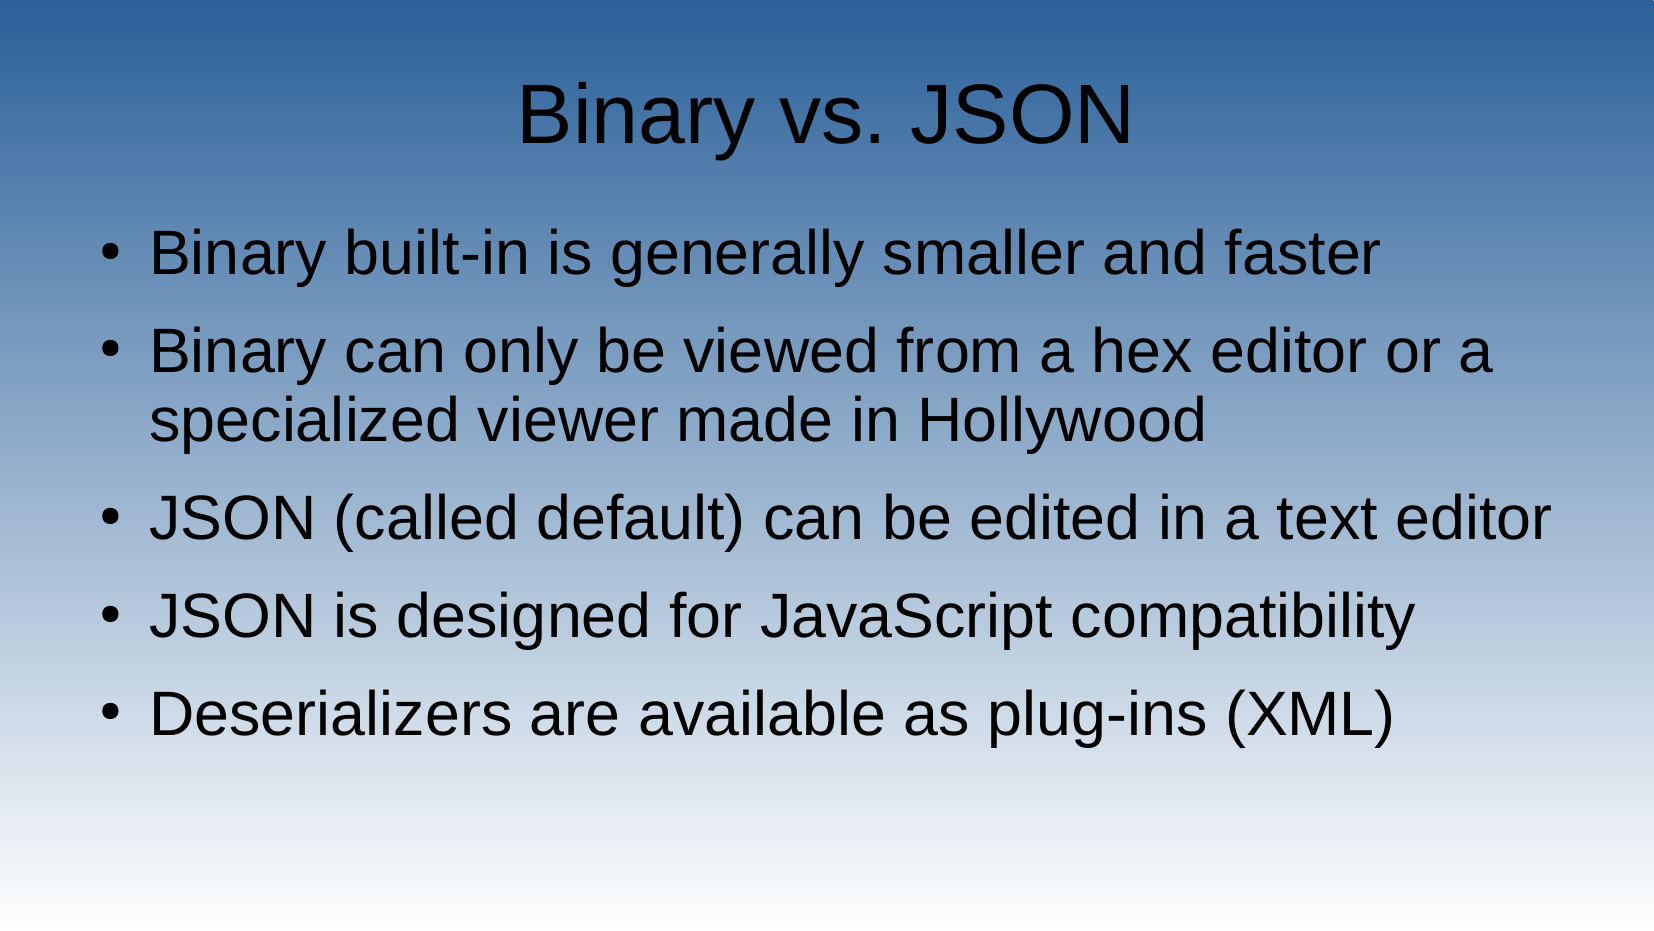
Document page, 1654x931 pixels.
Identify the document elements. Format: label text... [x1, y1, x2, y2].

title Binary vs. JSON [82, 37, 1571, 193]
list Binary built-in is generally smaller and faster Binary can only be viewed from a hex editor or a specialized viewer made in Hollywood JSON (called default) can be edited in a text editor JSON is designed for JavaScript compatibility Deserializers are available as plug-ins (XML) [82, 217, 1571, 757]
